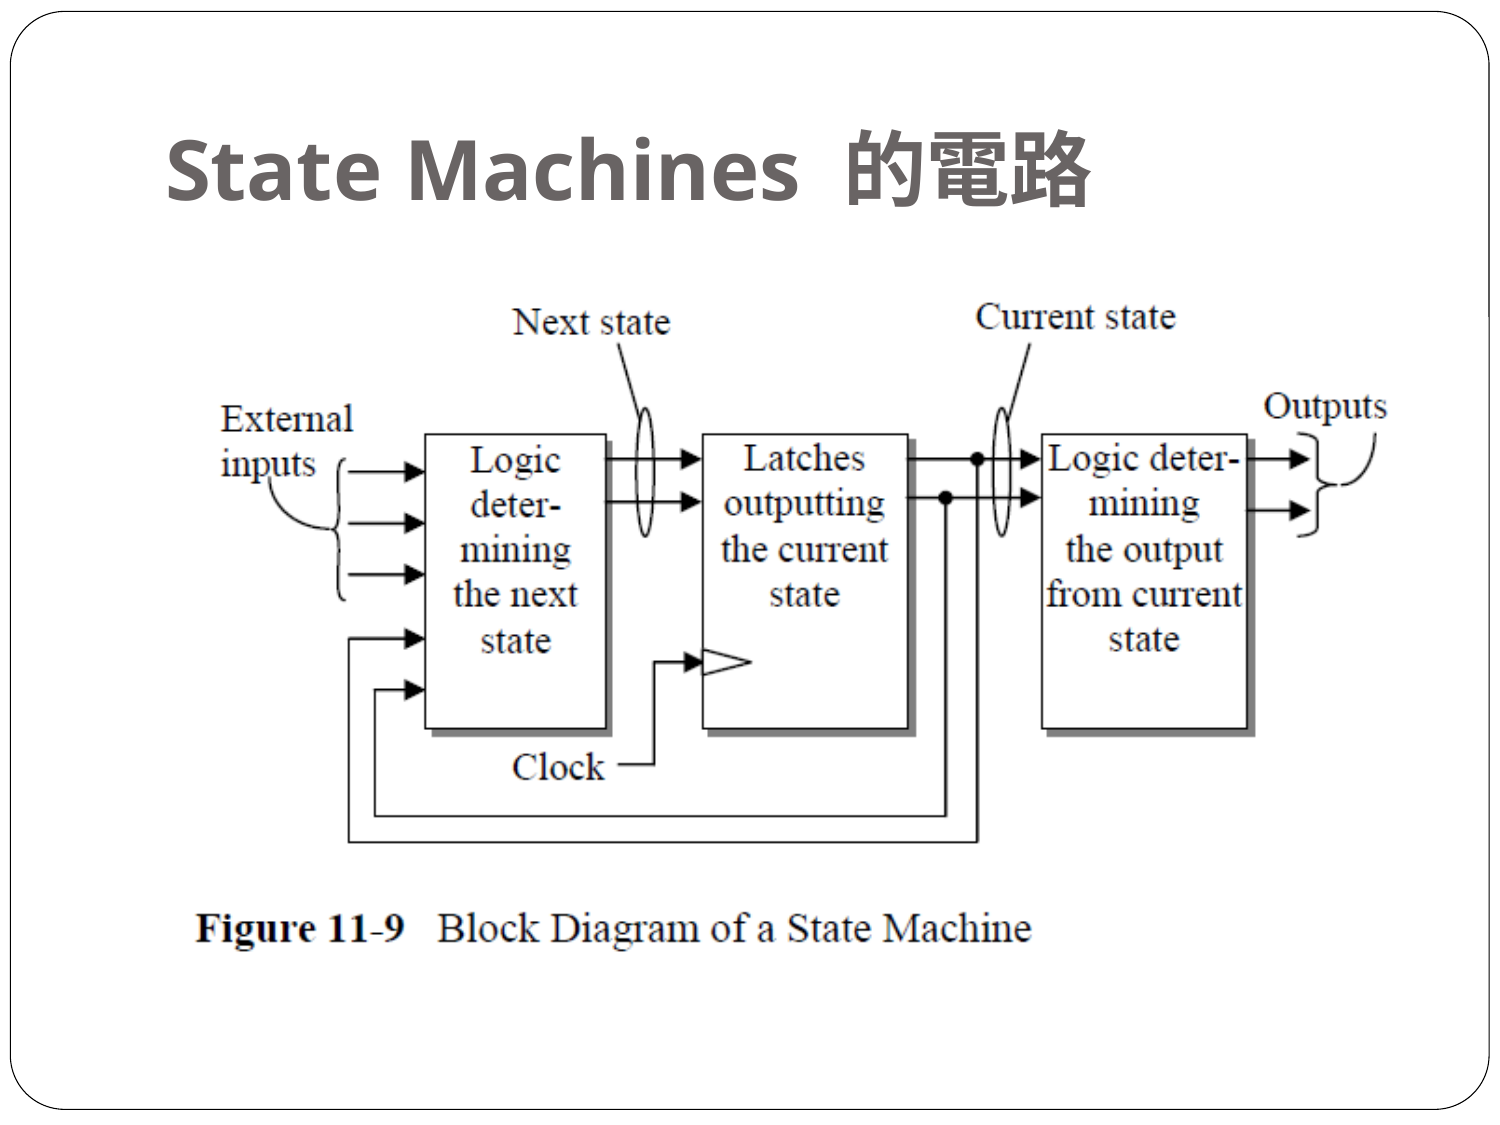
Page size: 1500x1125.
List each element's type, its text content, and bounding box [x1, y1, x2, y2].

title State Machines 的電路 [150, 44, 1426, 233]
picture [175, 281, 1403, 961]
list [150, 237, 1426, 988]
